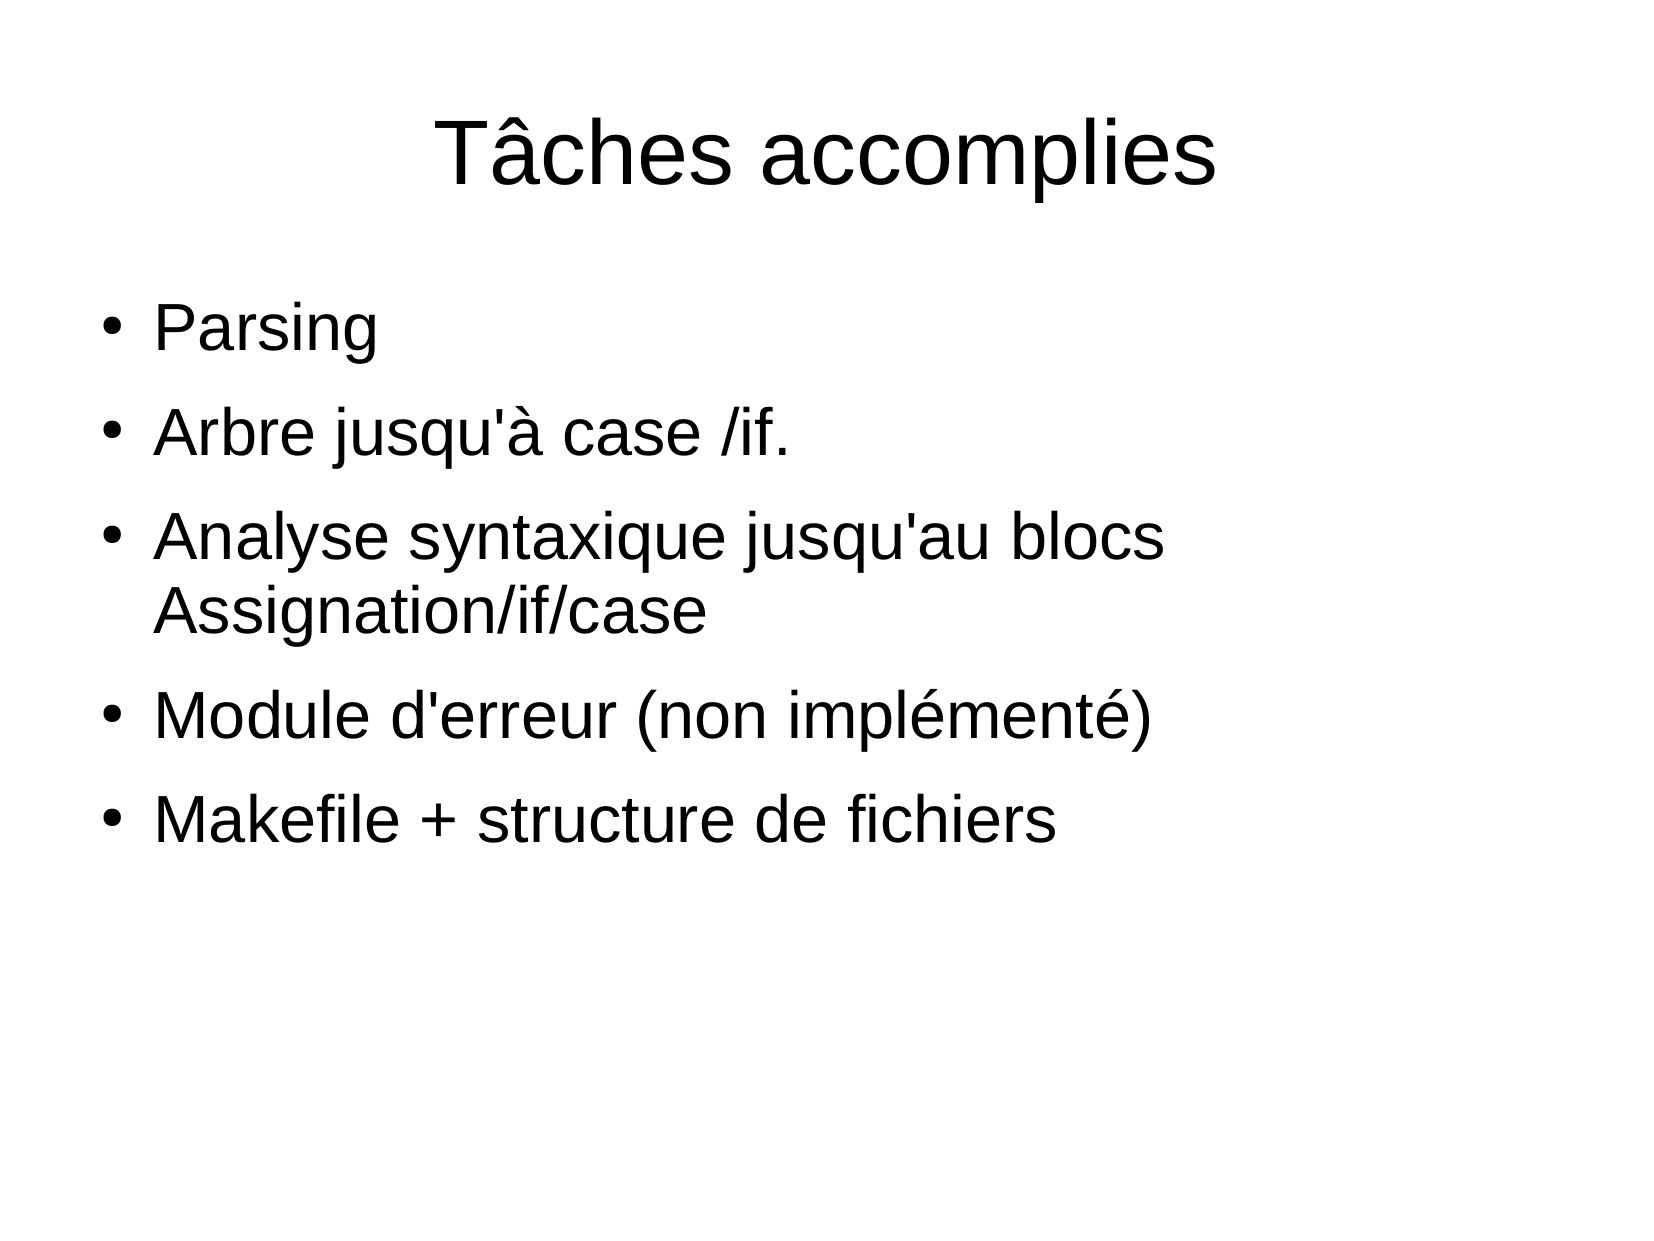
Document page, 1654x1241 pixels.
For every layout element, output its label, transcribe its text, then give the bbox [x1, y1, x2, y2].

list Parsing Arbre jusqu'à case /if. Analyse syntaxique jusqu'au blocs Assignation/if/case Module d'erreur (non implémenté) Makefile + structure de fichiers [82, 290, 1571, 1010]
title Tâches accomplies [82, 49, 1571, 257]
